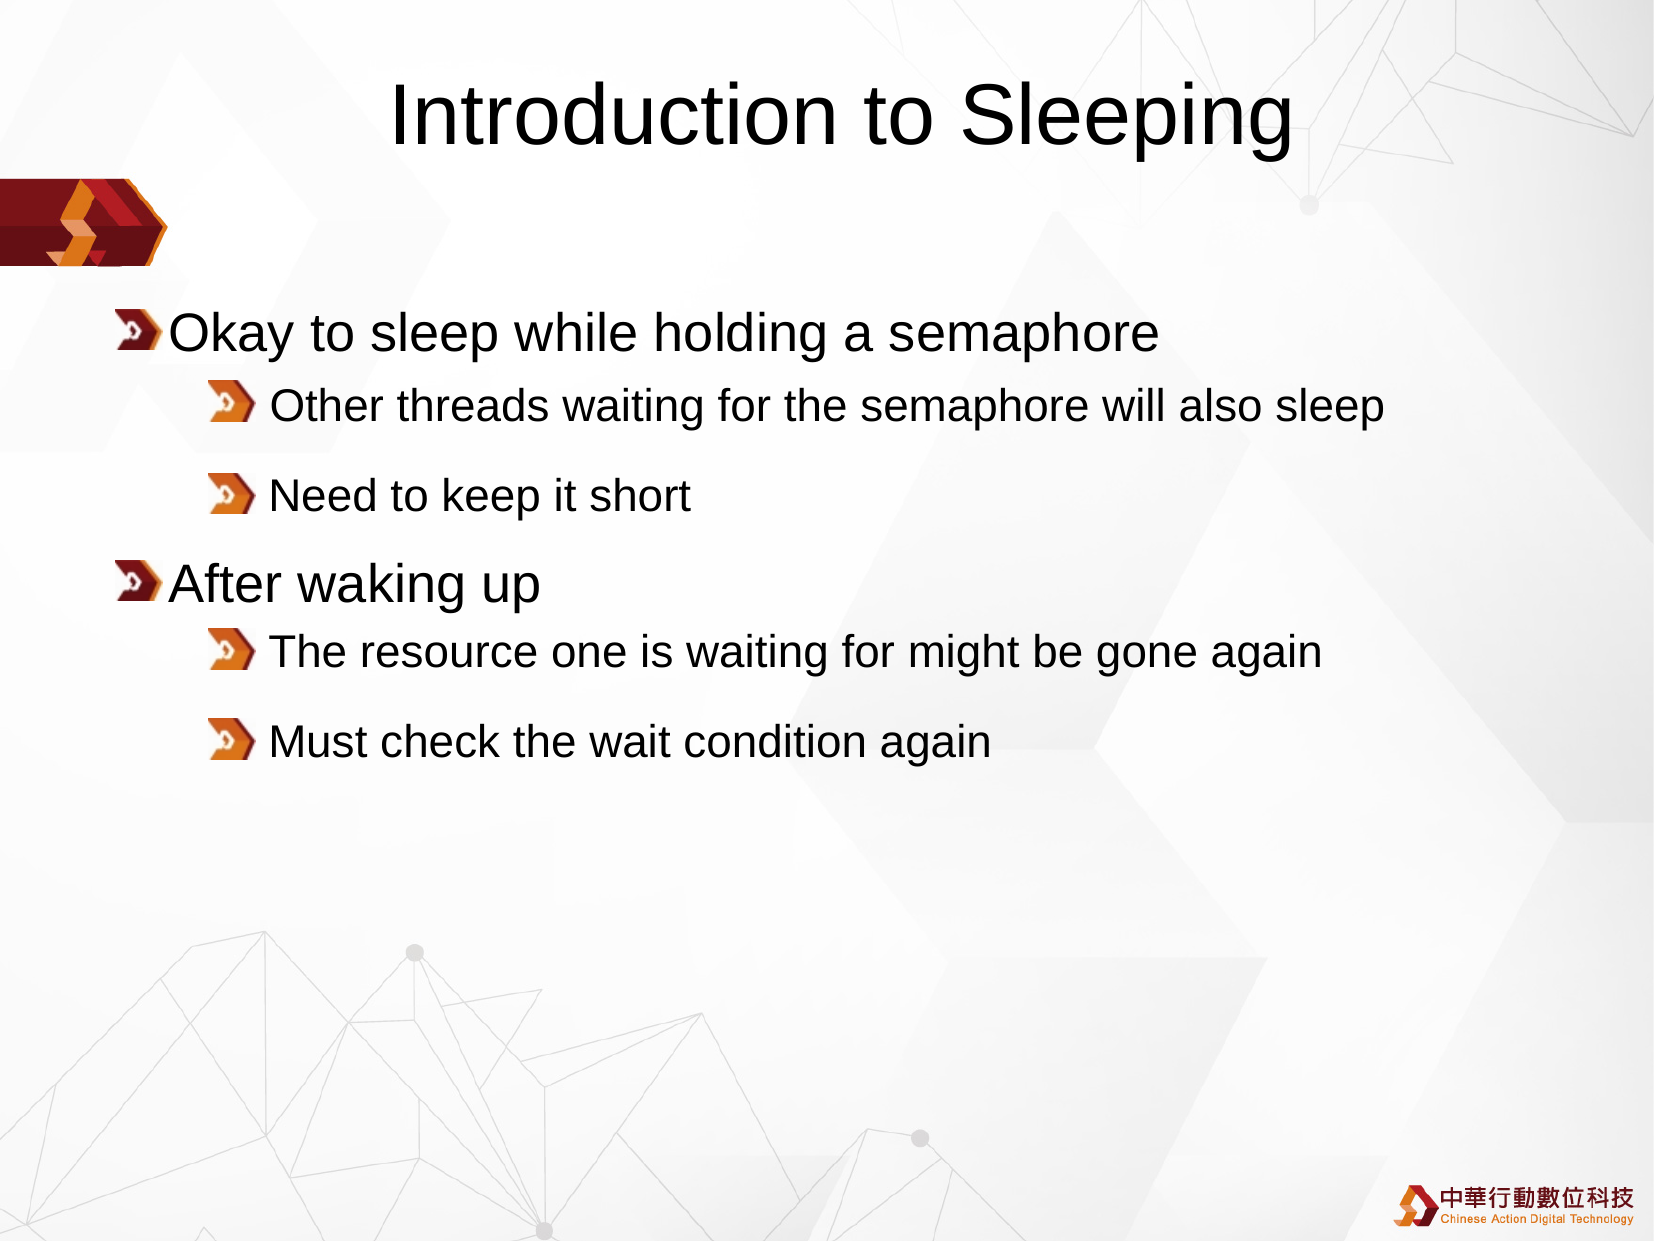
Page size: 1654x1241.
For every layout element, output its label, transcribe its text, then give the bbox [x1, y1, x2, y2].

picture [0, 0, 1654, 1241]
list Okay to sleep while holding a semaphore Other threads waiting for the semaphore will also sleep Need to keep it short After waking up The resource one is waiting for might be gone again Must check the wait condition again [82, 289, 1571, 1109]
title Introduction to Sleeping [82, 50, 1571, 257]
